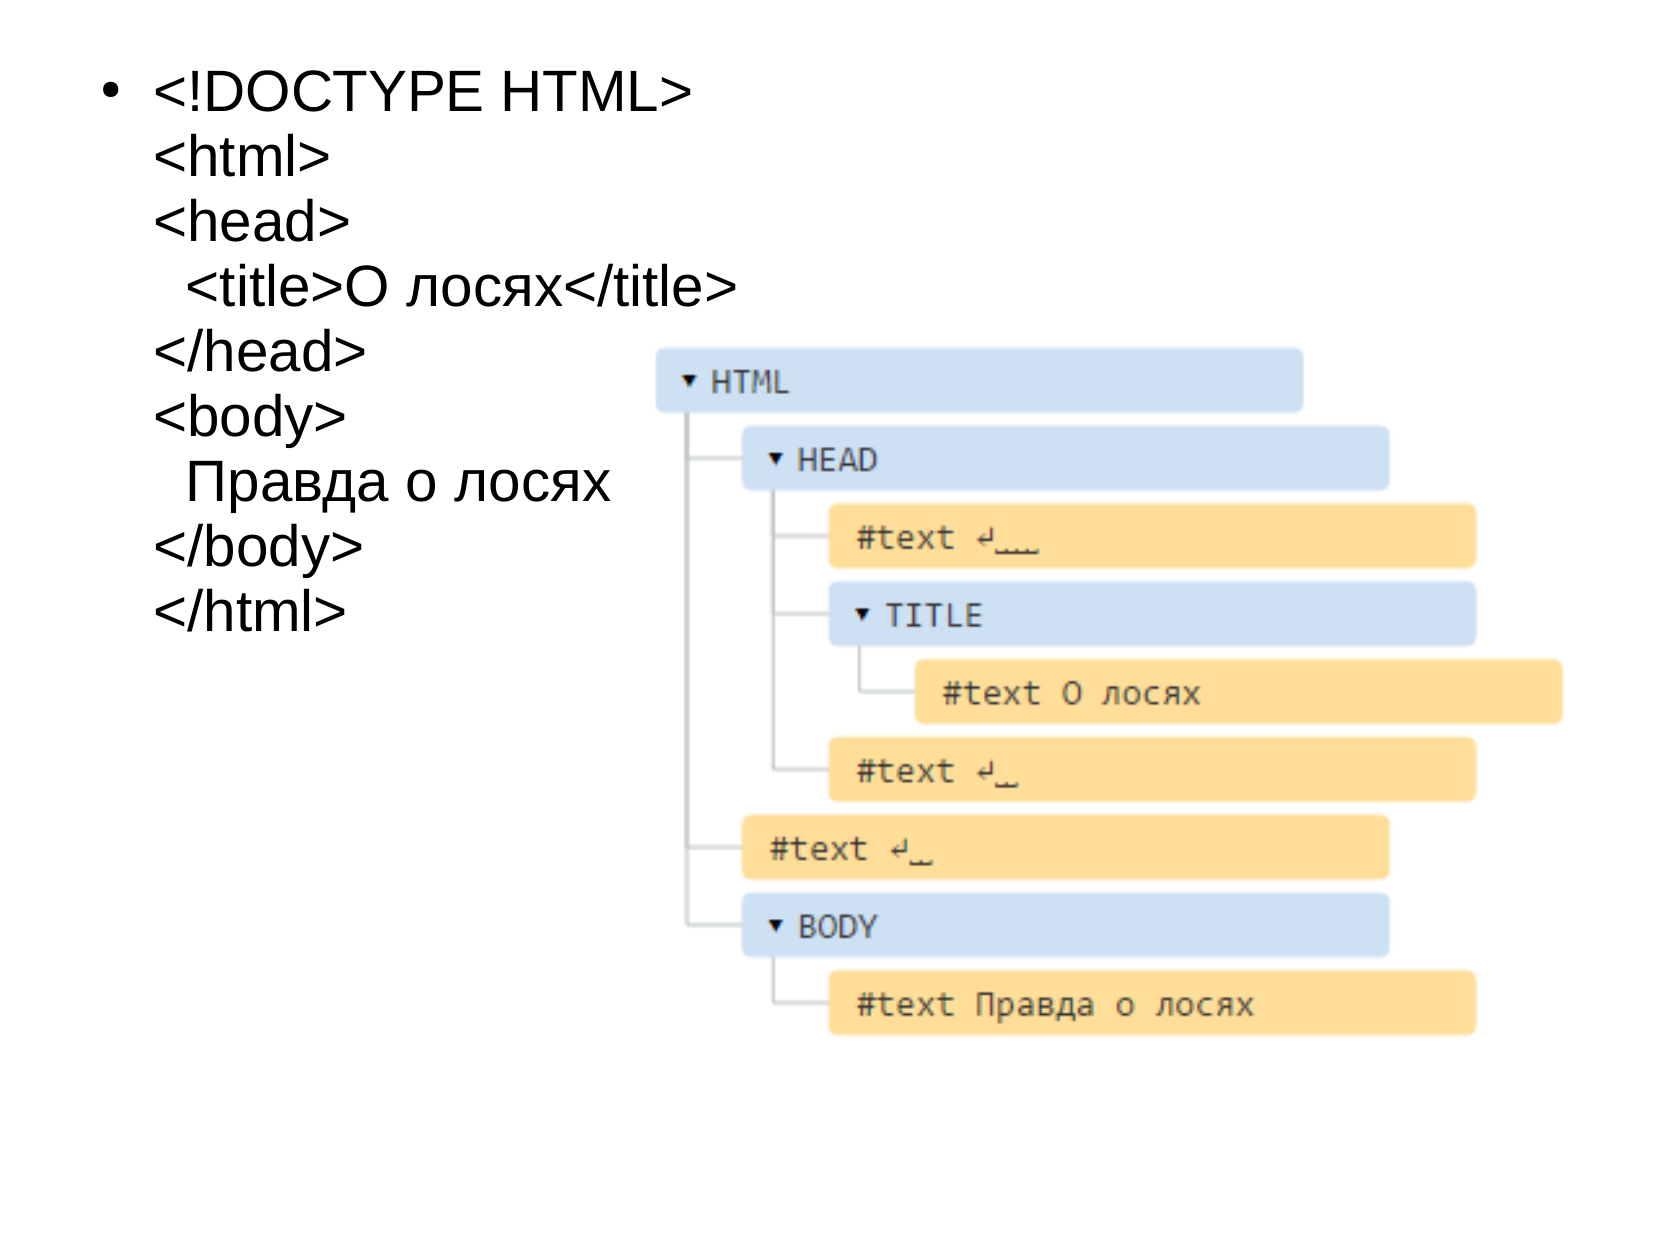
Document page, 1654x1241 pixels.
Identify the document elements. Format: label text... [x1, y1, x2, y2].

picture [641, 324, 1654, 1084]
list <!DOCTYPE HTML> <html> <head> <title>О лосях</title> </head> <body> Правда о лосях </body> </html> [82, 59, 1571, 1109]
